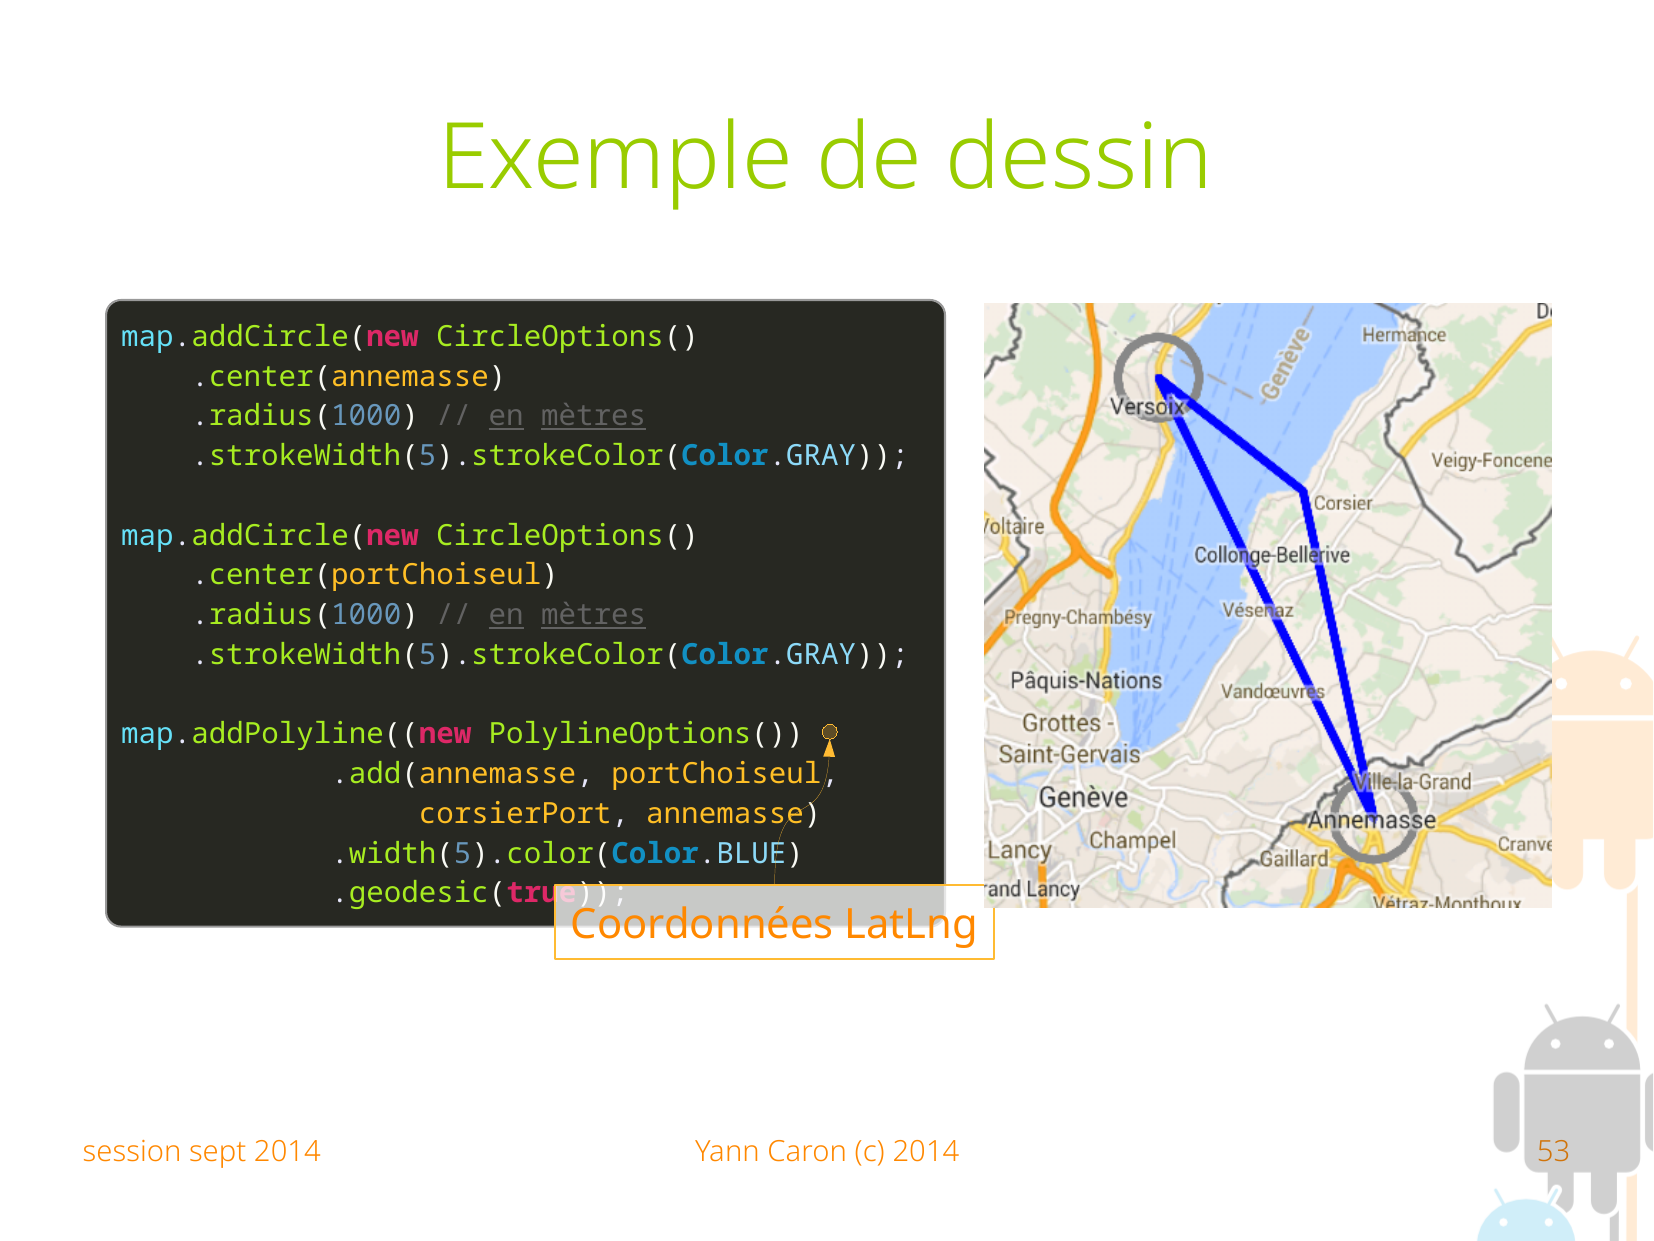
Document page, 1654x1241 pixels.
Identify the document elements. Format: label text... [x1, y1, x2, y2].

text_box map.addCircle(new CircleOptions() .center(annemasse) .radius(1000) // en mètres .strokeWidth(5).strokeColor(Color.GRAY)); map.addCircle(new CircleOptions() .center(portChoiseul) .radius(1000) // en mètres .strokeWidth(5).strokeColor(Color.GRAY)); map.addPolyline((new PolylineOptions()) .add(annemasse, portChoiseul, corsierPort, annemasse) .width(5).color(Color.BLUE) .geodesic(true)); [106, 300, 946, 845]
picture [240, 303, 1654, 1241]
text_box Coordonnées LatLng [555, 885, 973, 951]
title Exemple de dessin [82, 49, 1571, 257]
text_box [822, 724, 838, 739]
